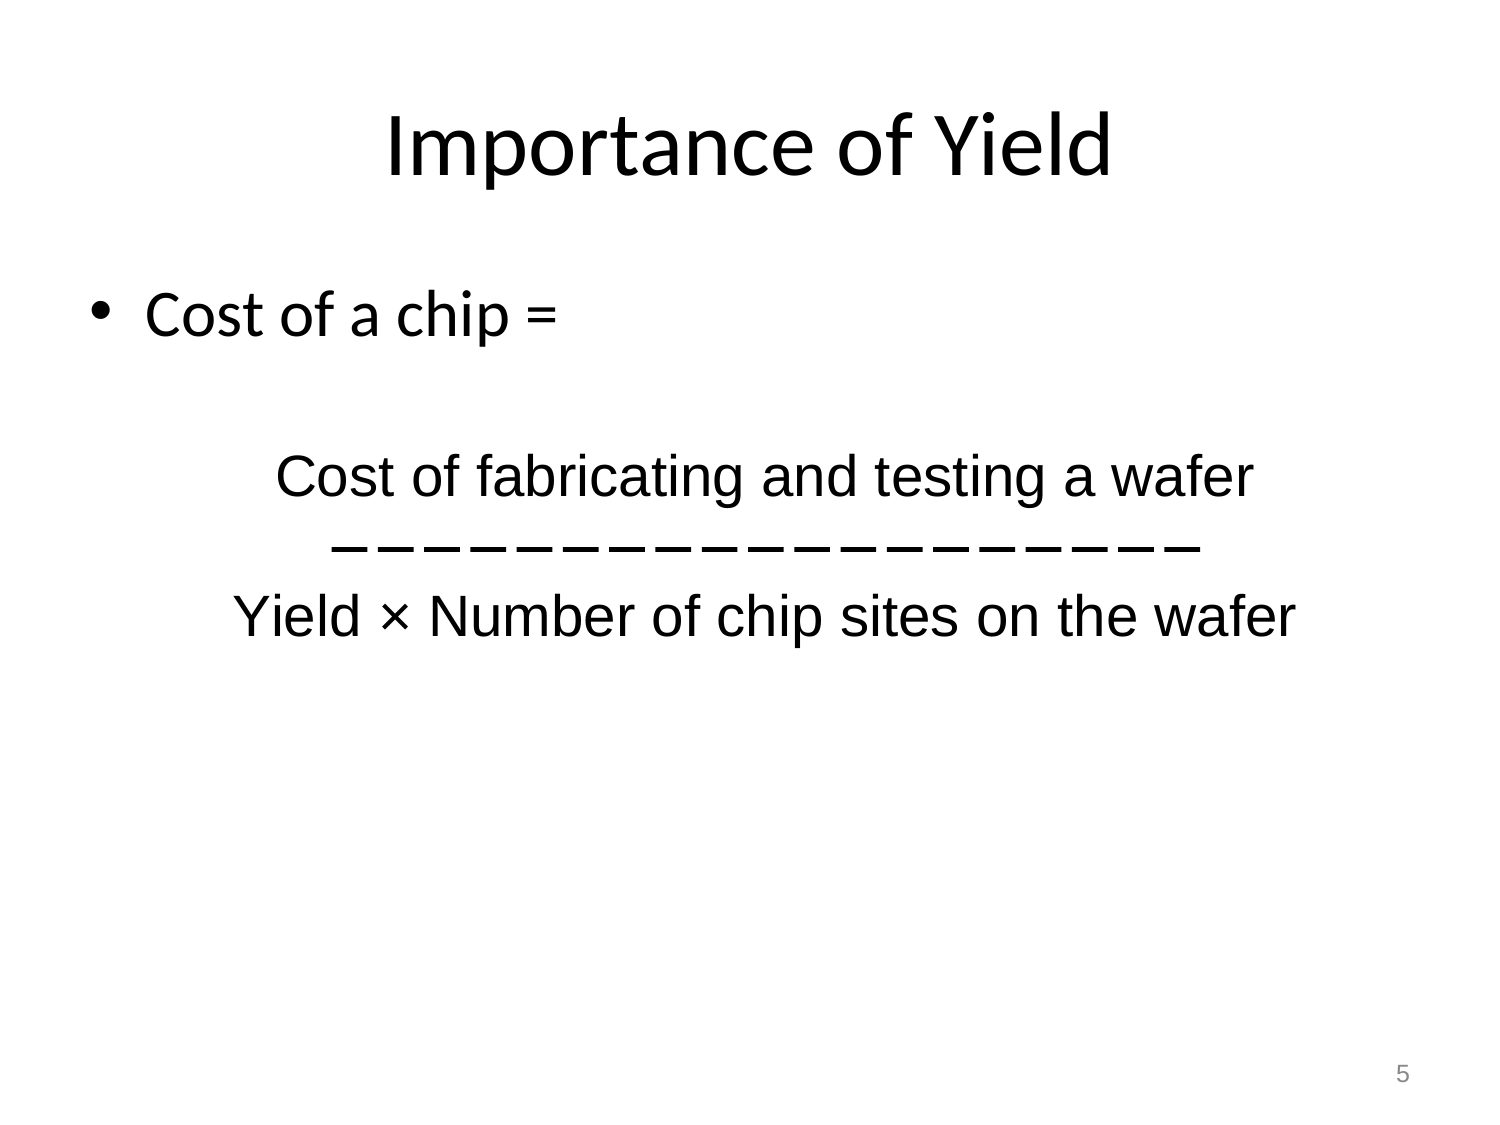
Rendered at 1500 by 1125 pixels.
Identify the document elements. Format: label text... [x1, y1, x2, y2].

text_box Cost of fabricating and testing a wafer  Yield × Number of chip sites on the wafer [138, 430, 1393, 656]
text_box Cost of a chip = [74, 262, 1425, 361]
text_box Importance of Yield [75, 45, 1426, 233]
text_box <number> [1074, 1042, 1426, 1103]
